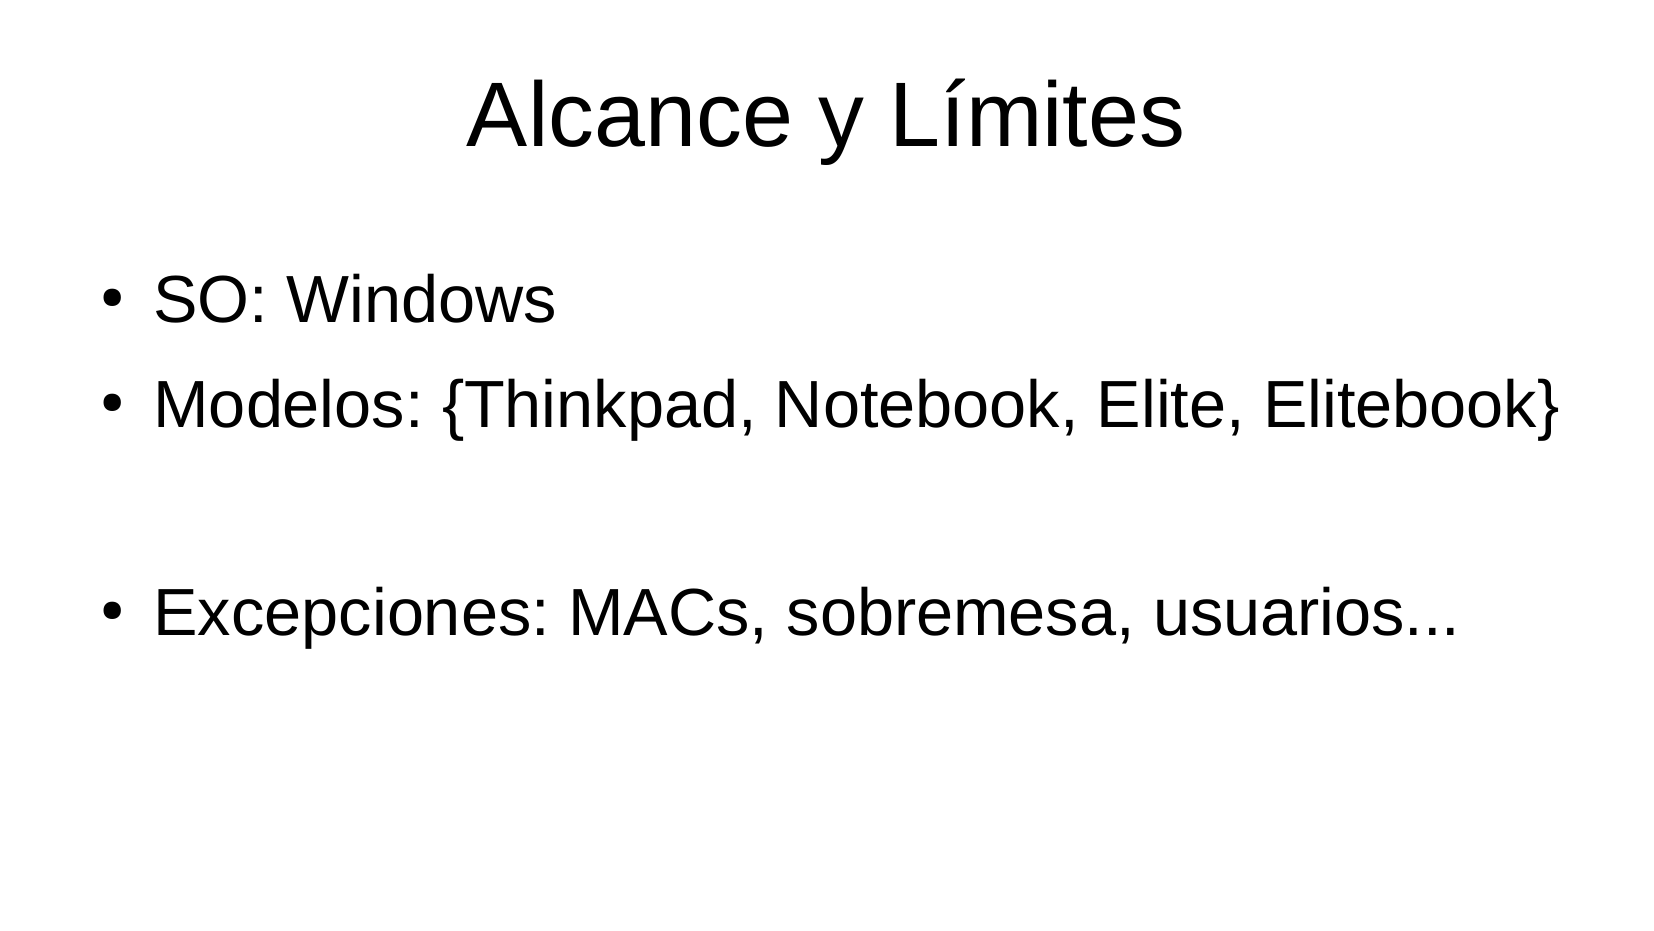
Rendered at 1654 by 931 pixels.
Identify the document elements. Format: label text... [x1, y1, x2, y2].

list SO: Windows Modelos: {Thinkpad, Notebook, Elite, Elitebook} Excepciones: MACs, sobremesa, usuarios... [82, 262, 1571, 802]
title Alcance y Límites [82, 37, 1571, 193]
